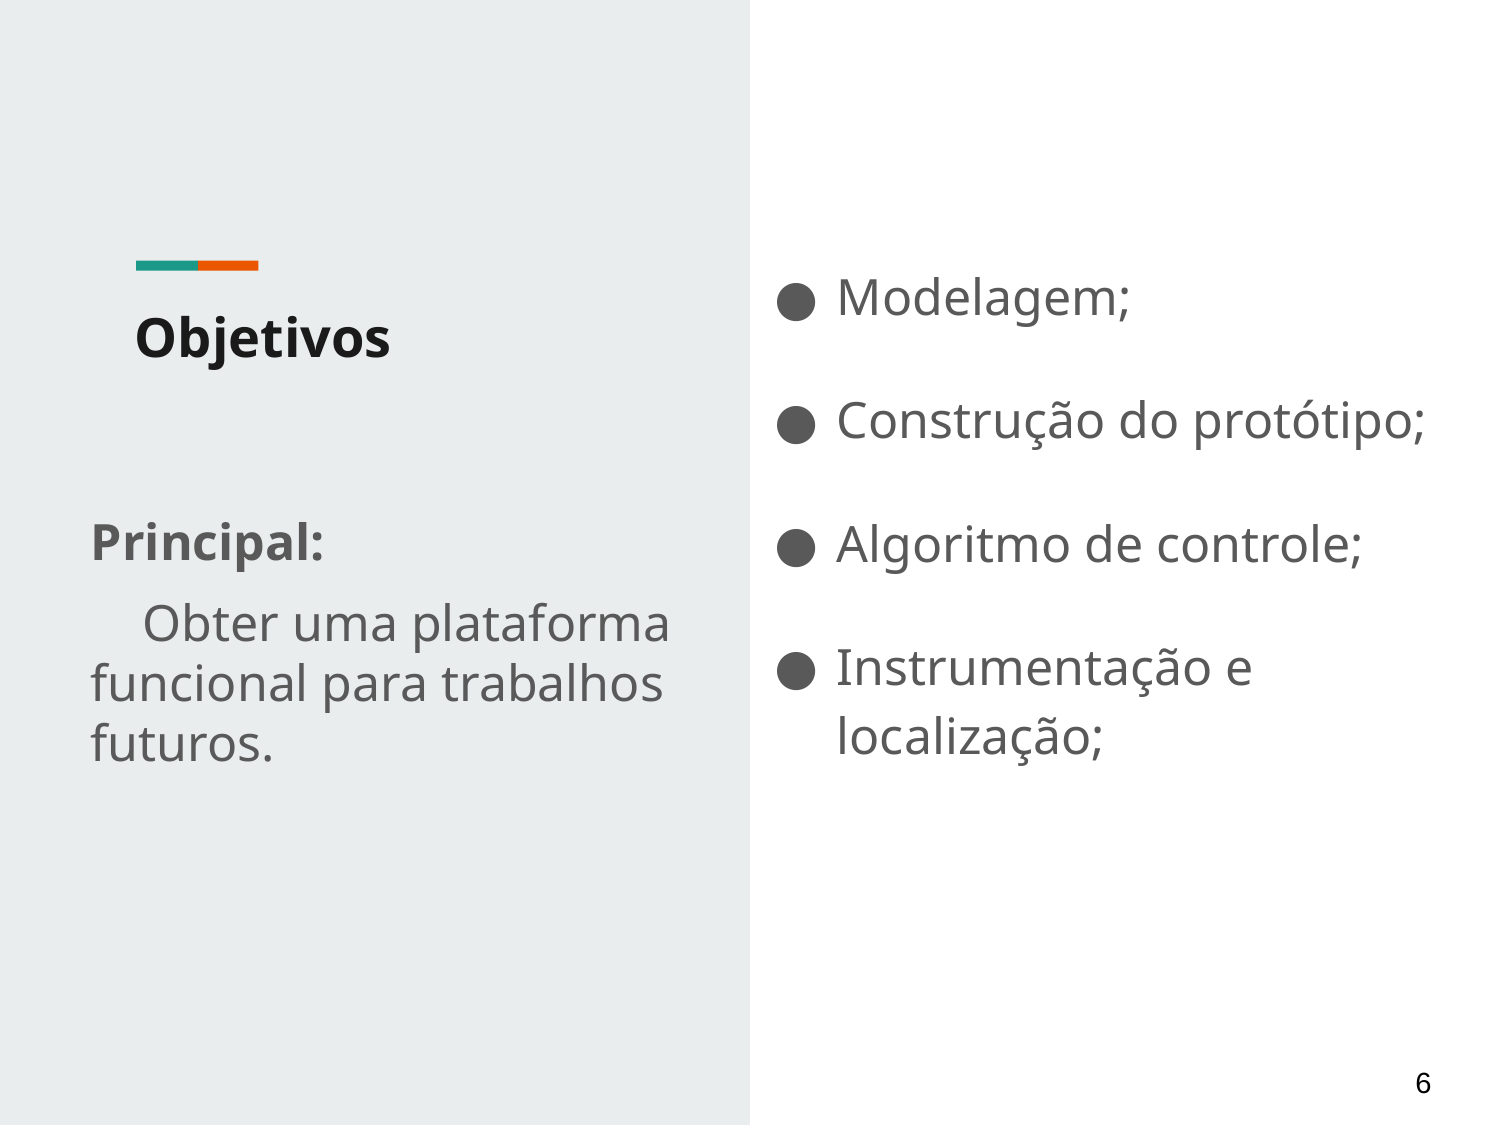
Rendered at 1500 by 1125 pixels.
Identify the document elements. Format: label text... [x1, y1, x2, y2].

title Objetivos [119, 288, 662, 495]
subtitle Principal: Obter uma plataforma funcional para trabalhos futuros. [75, 495, 706, 733]
slide_number 6 [1400, 1038, 1491, 1125]
list Modelagem; Construção do protótipo; Algoritmo de controle; Instrumentação e localização; [746, 241, 1500, 956]
